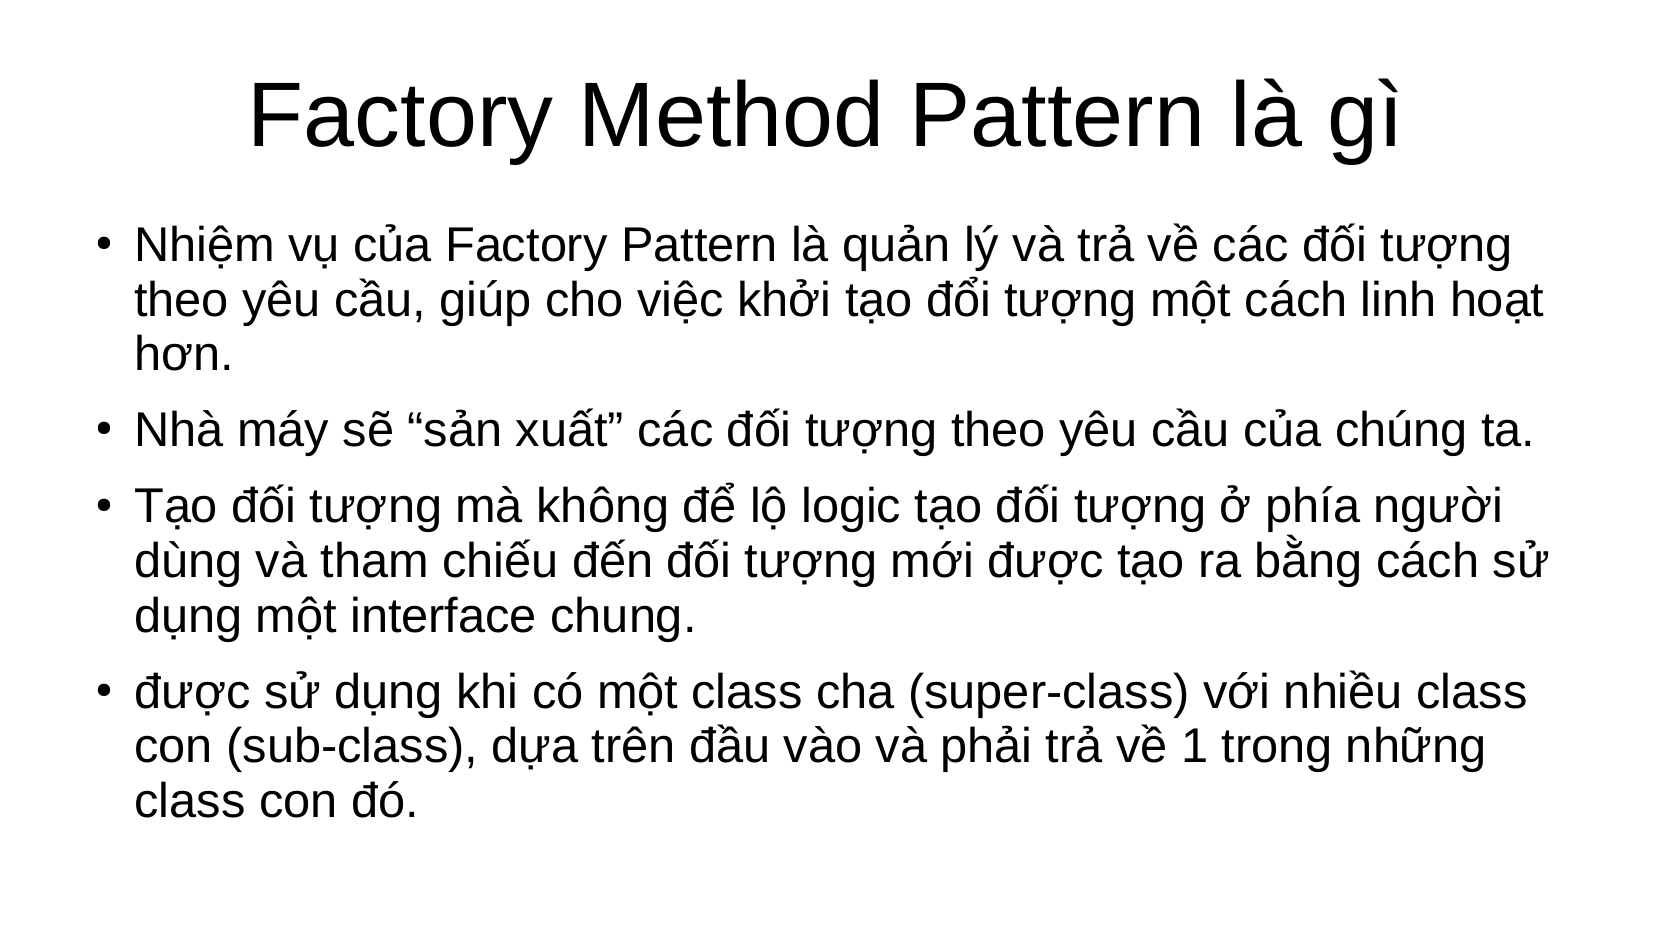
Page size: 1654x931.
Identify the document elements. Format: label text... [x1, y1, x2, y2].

title Factory Method Pattern là gì [82, 37, 1571, 193]
list Nhiệm vụ của Factory Pattern là quản lý và trả về các đối tượng theo yêu cầu, giúp cho việc khởi tạo đổi tượng một cách linh hoạt hơn. Nhà máy sẽ “sản xuất” các đối tượng theo yêu cầu của chúng ta. Tạo đối tượng mà không để lộ logic tạo đối tượng ở phía người dùng và tham chiếu đến đối tượng mới được tạo ra bằng cách sử dụng một interface chung. được sử dụng khi có một class cha (super-class) với nhiều class con (sub-class), dựa trên đầu vào và phải trả về 1 trong những class con đó. [82, 217, 1571, 841]
